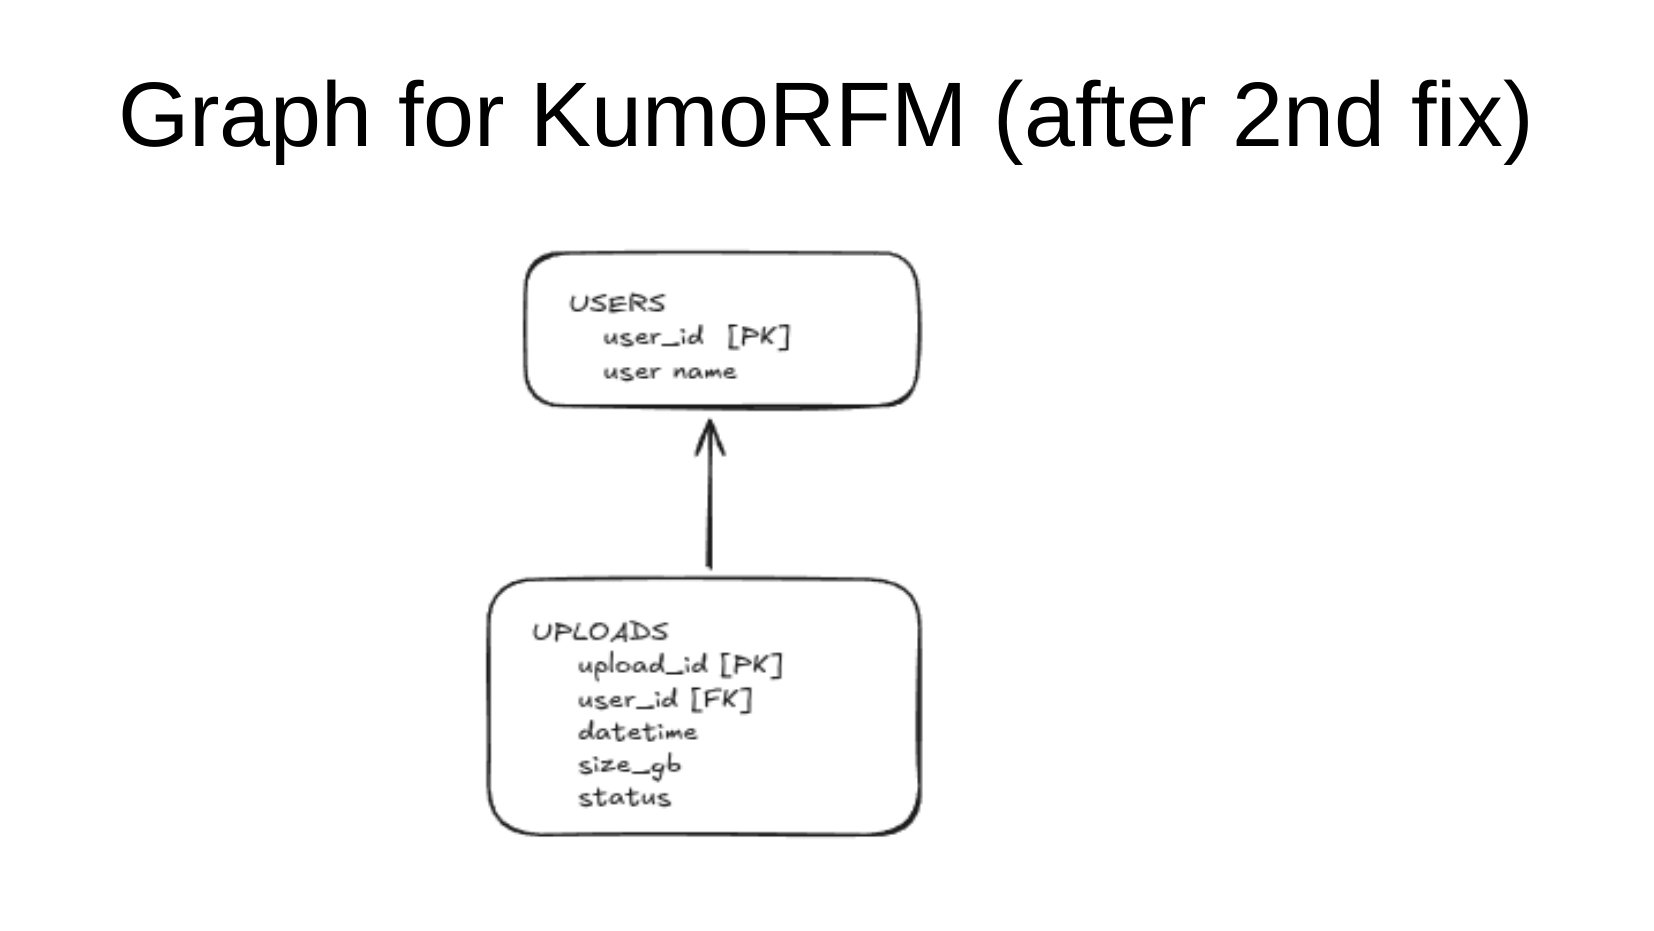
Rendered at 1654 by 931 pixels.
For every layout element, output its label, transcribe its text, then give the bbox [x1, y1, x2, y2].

picture [450, 217, 976, 863]
title Graph for KumoRFM (after 2nd fix) [82, 37, 1571, 193]
